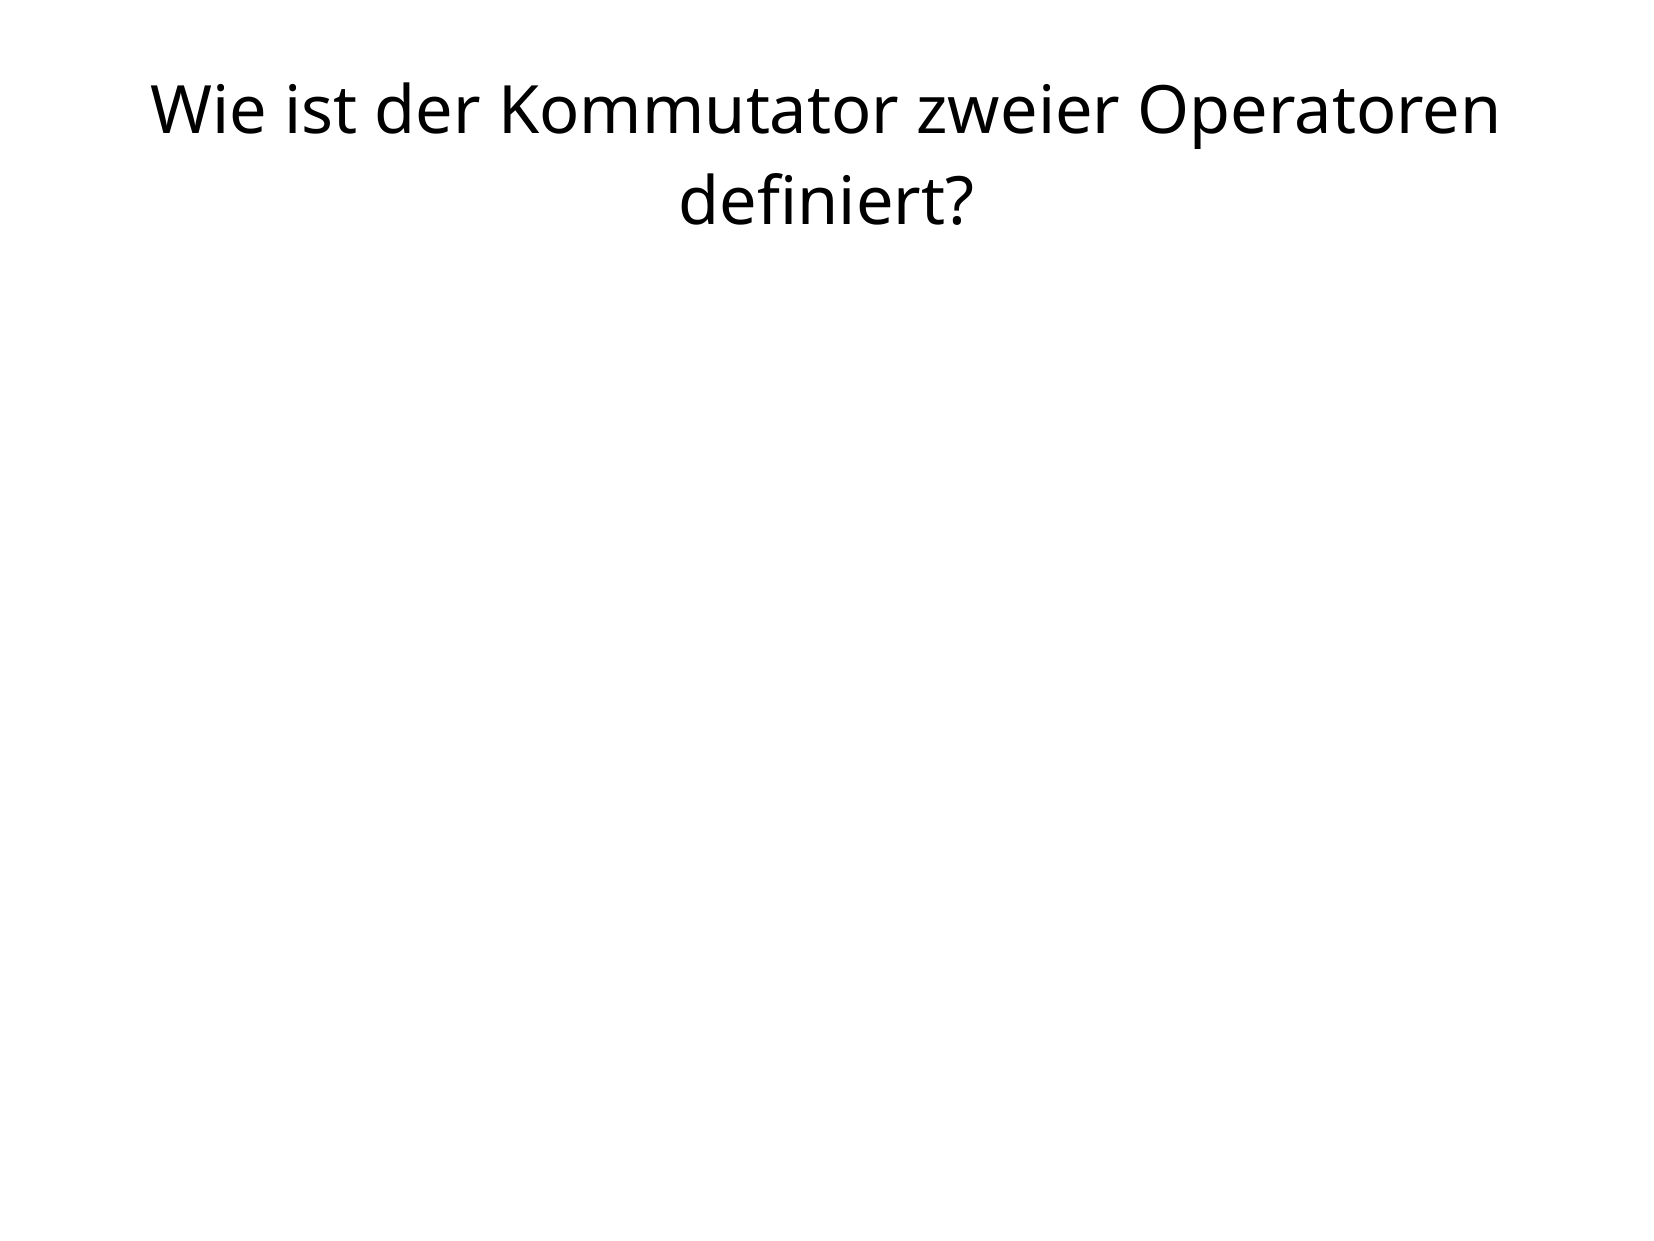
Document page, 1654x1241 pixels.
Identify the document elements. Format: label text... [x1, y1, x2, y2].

title Wie ist der Kommutator zweier Operatoren definiert? [82, 49, 1571, 257]
